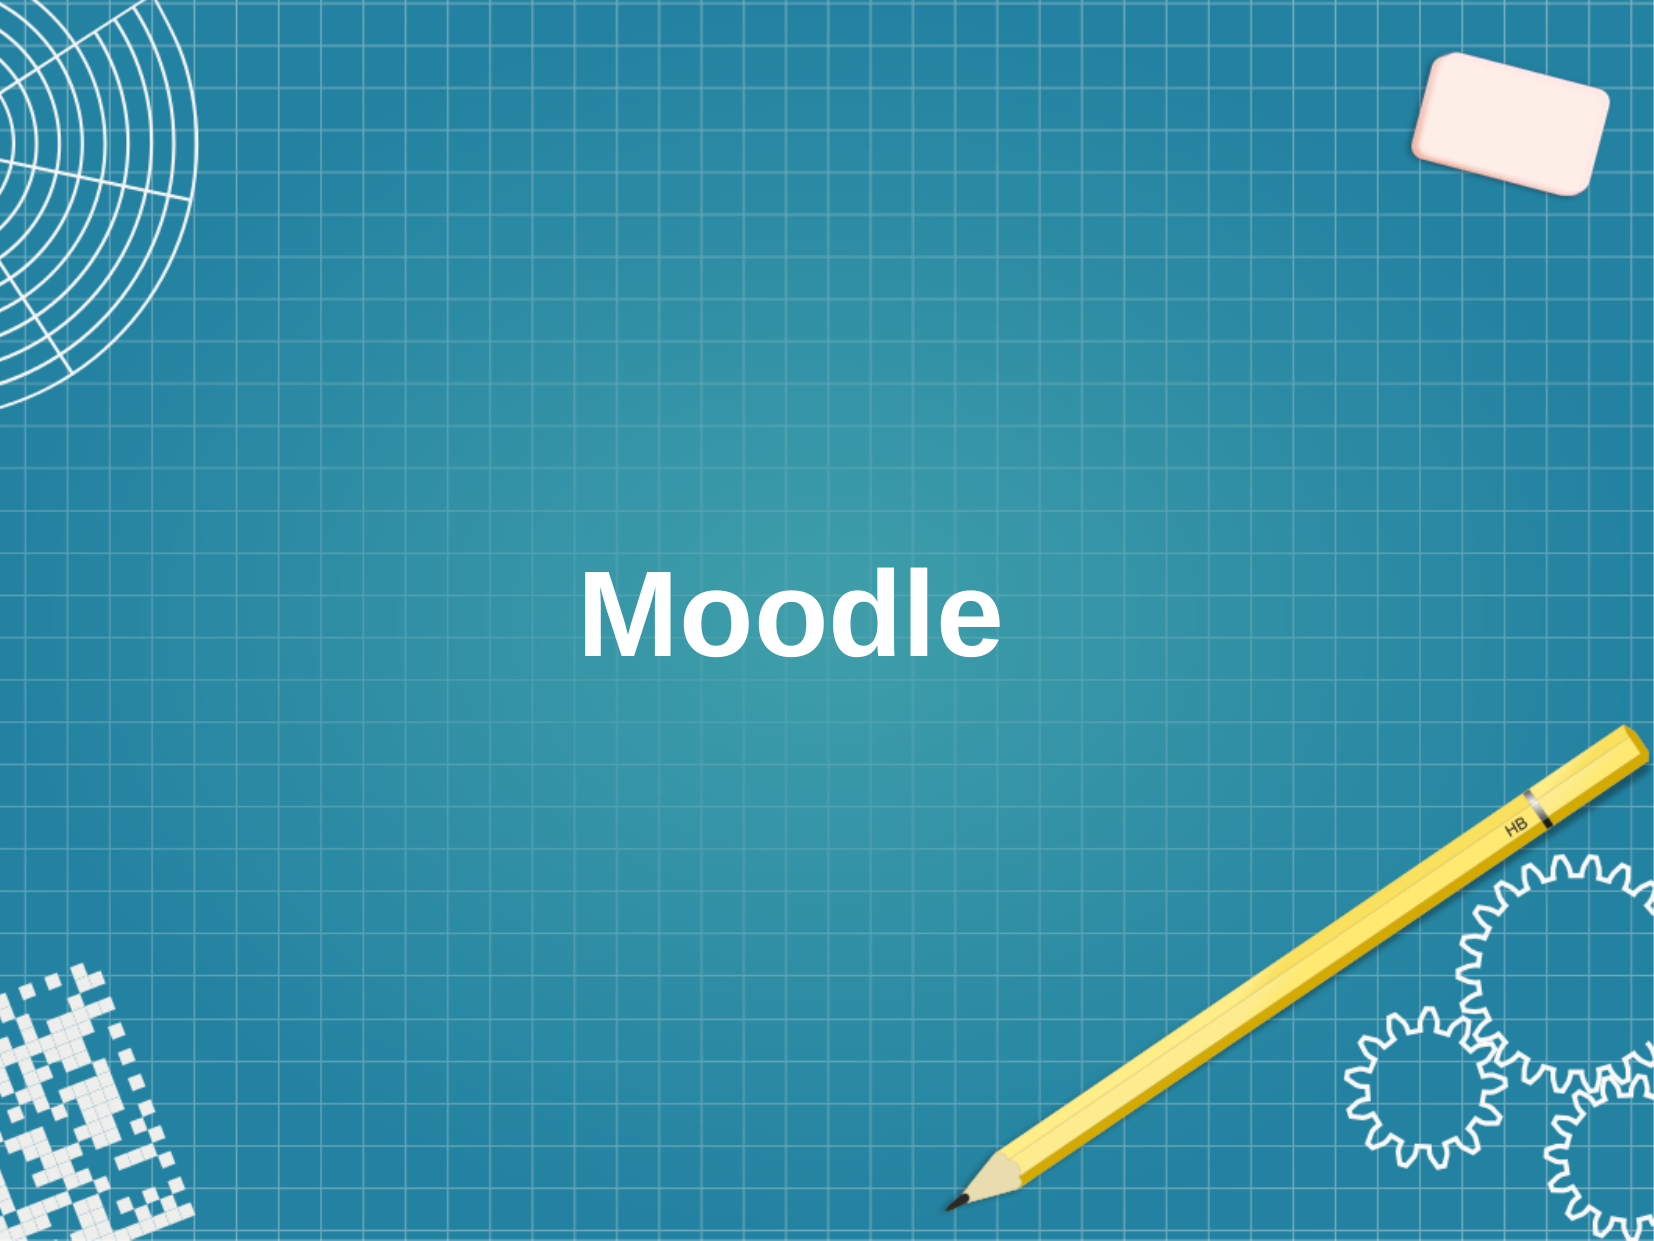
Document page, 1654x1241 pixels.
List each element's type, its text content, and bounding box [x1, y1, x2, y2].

title Moodle [47, 472, 1536, 756]
picture [0, 0, 1654, 1241]
